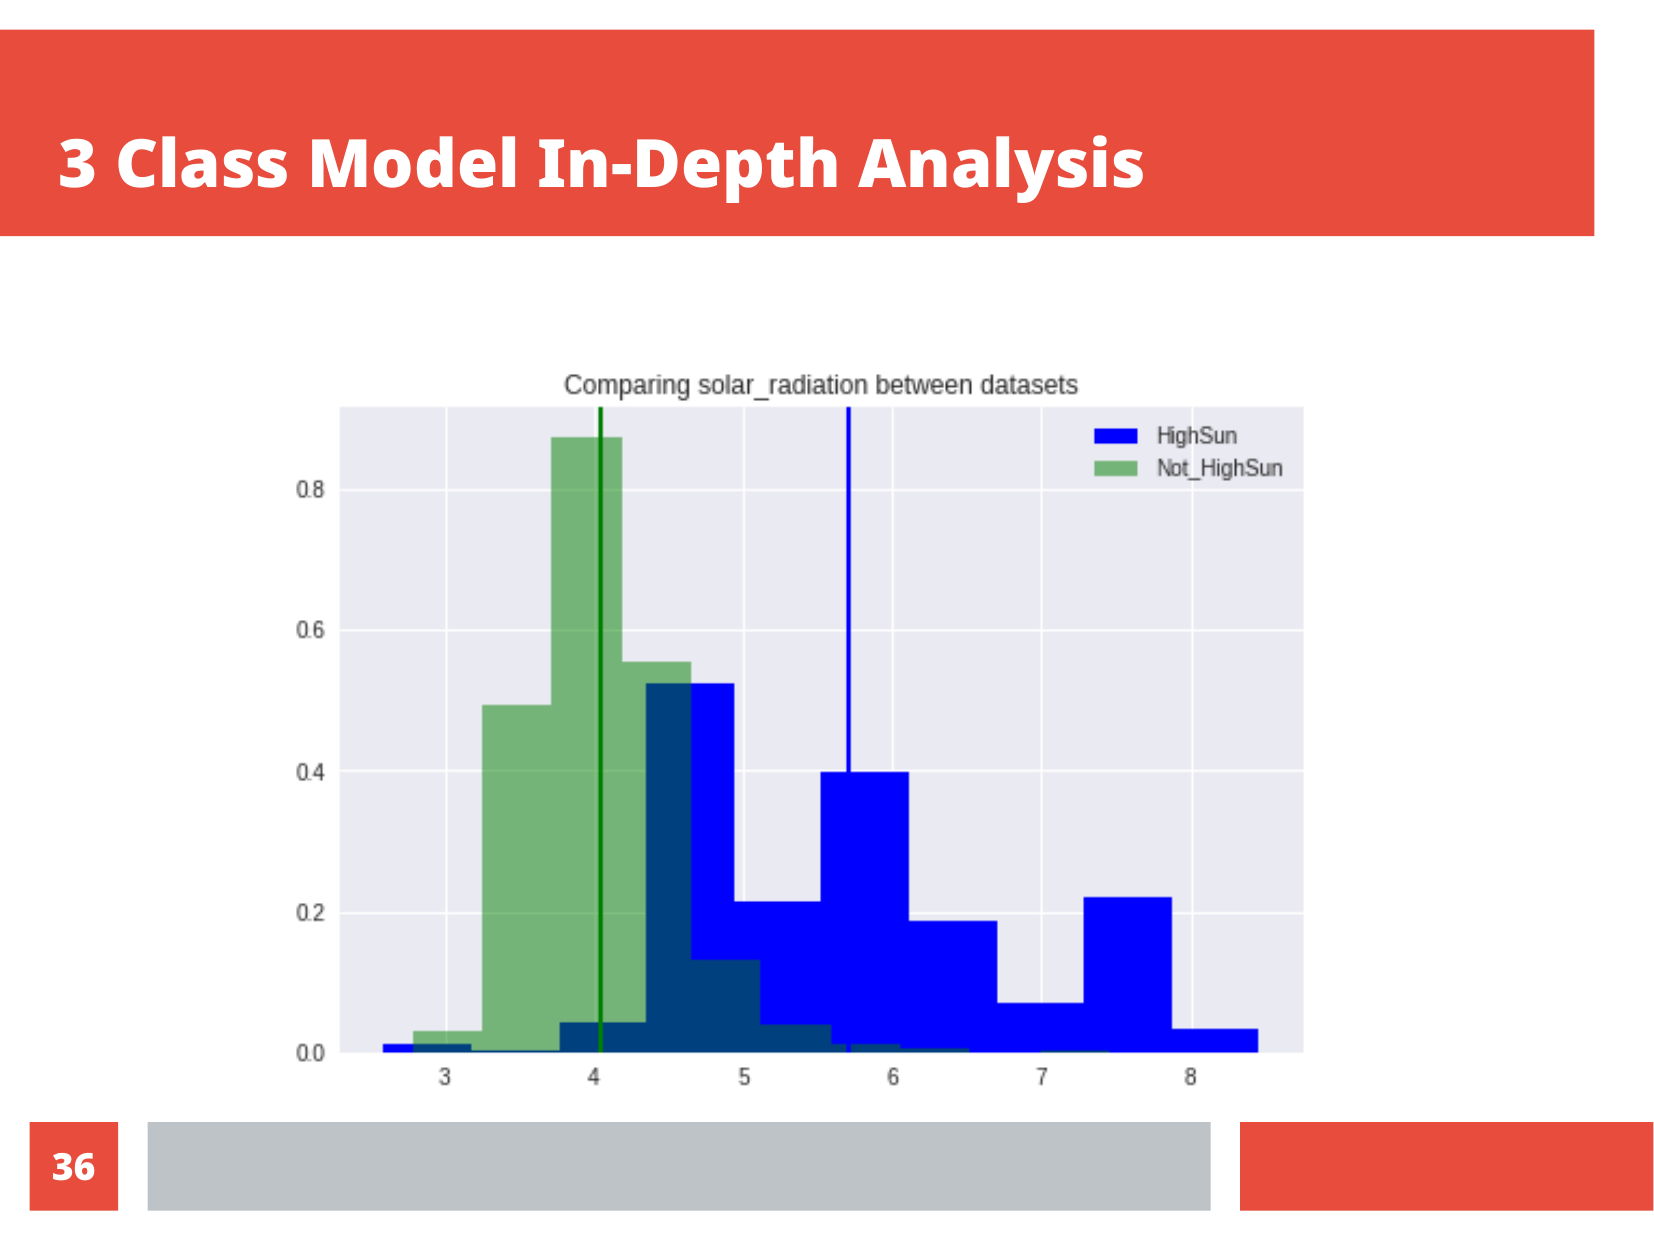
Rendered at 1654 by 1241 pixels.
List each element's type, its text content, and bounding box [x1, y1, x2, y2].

picture [280, 360, 1317, 1105]
title 3 Class Model In-Depth Analysis [59, 59, 1595, 207]
